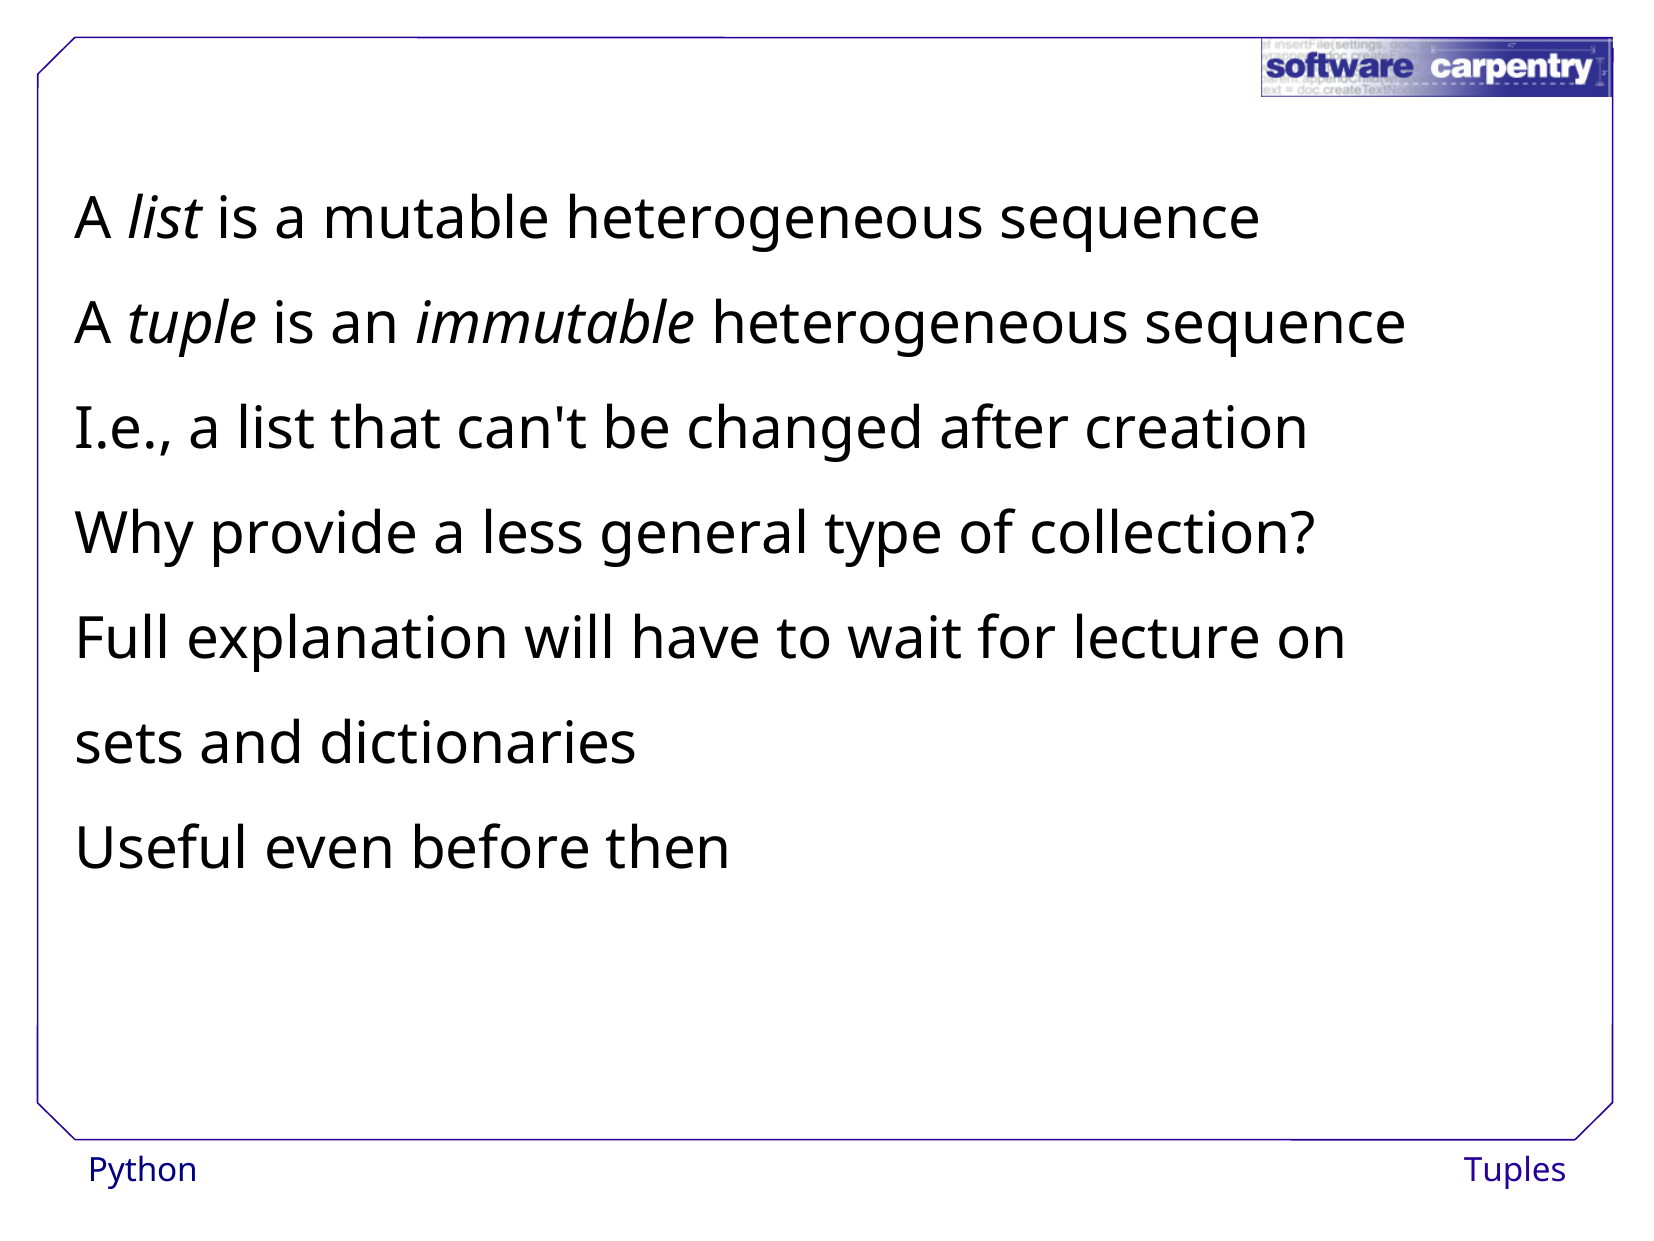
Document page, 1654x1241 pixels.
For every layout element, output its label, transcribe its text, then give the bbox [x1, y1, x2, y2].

picture [1261, 39, 1613, 97]
text_box A list is a mutable heterogeneous sequence A tuple is an immutable heterogeneous sequence I.e., a list that can't be changed after creation Why provide a less general type of collection? Full explanation will have to wait for lecture on sets and dictionaries Useful even before then [59, 138, 1572, 889]
